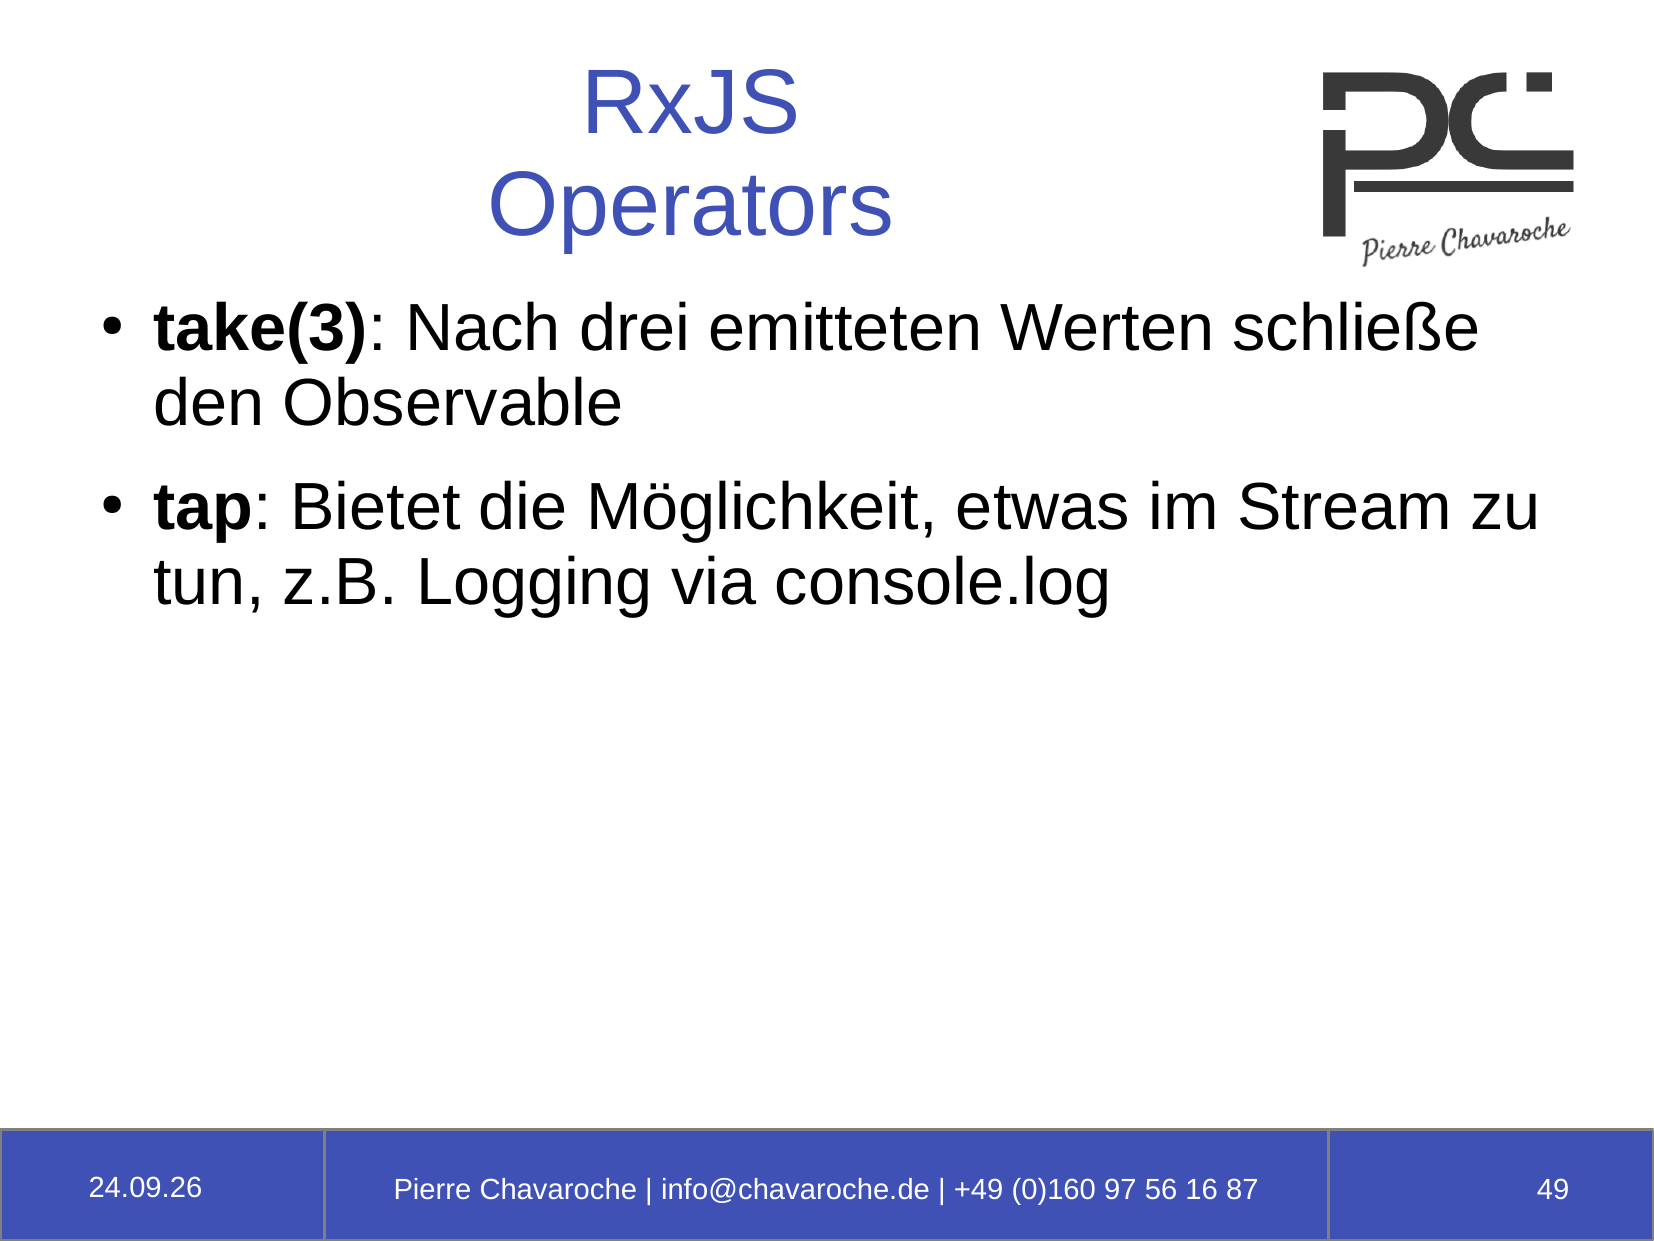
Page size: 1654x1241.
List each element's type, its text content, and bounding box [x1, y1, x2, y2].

list take(3): Nach drei emitteten Werten schließe den Observable tap: Bietet die Möglichkeit, etwas im Stream zu tun, z.B. Logging via console.log [82, 290, 1571, 1109]
title RxJS Operators [82, 49, 1300, 257]
picture [1307, 29, 1589, 311]
